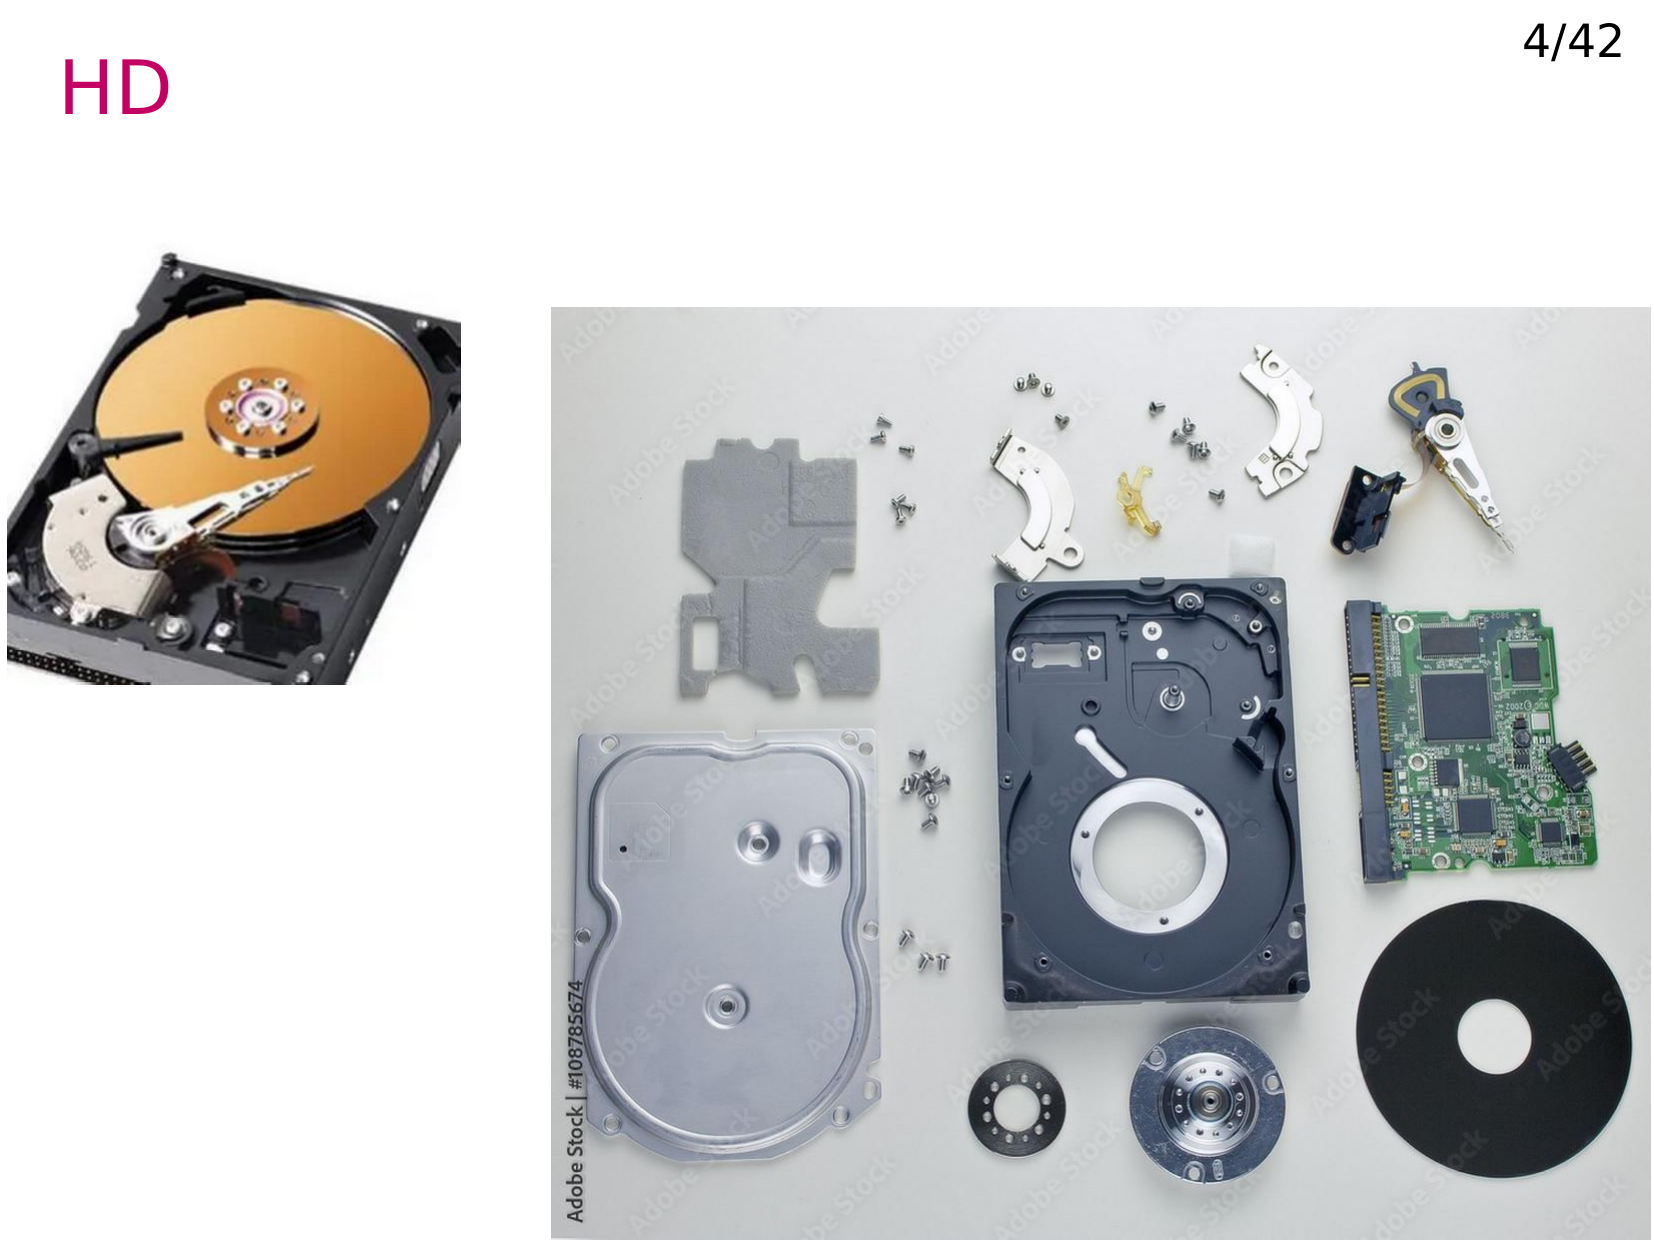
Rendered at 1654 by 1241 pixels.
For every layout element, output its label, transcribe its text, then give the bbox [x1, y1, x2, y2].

picture [7, 233, 461, 686]
picture [551, 307, 1651, 1240]
title HD [59, 29, 1625, 148]
